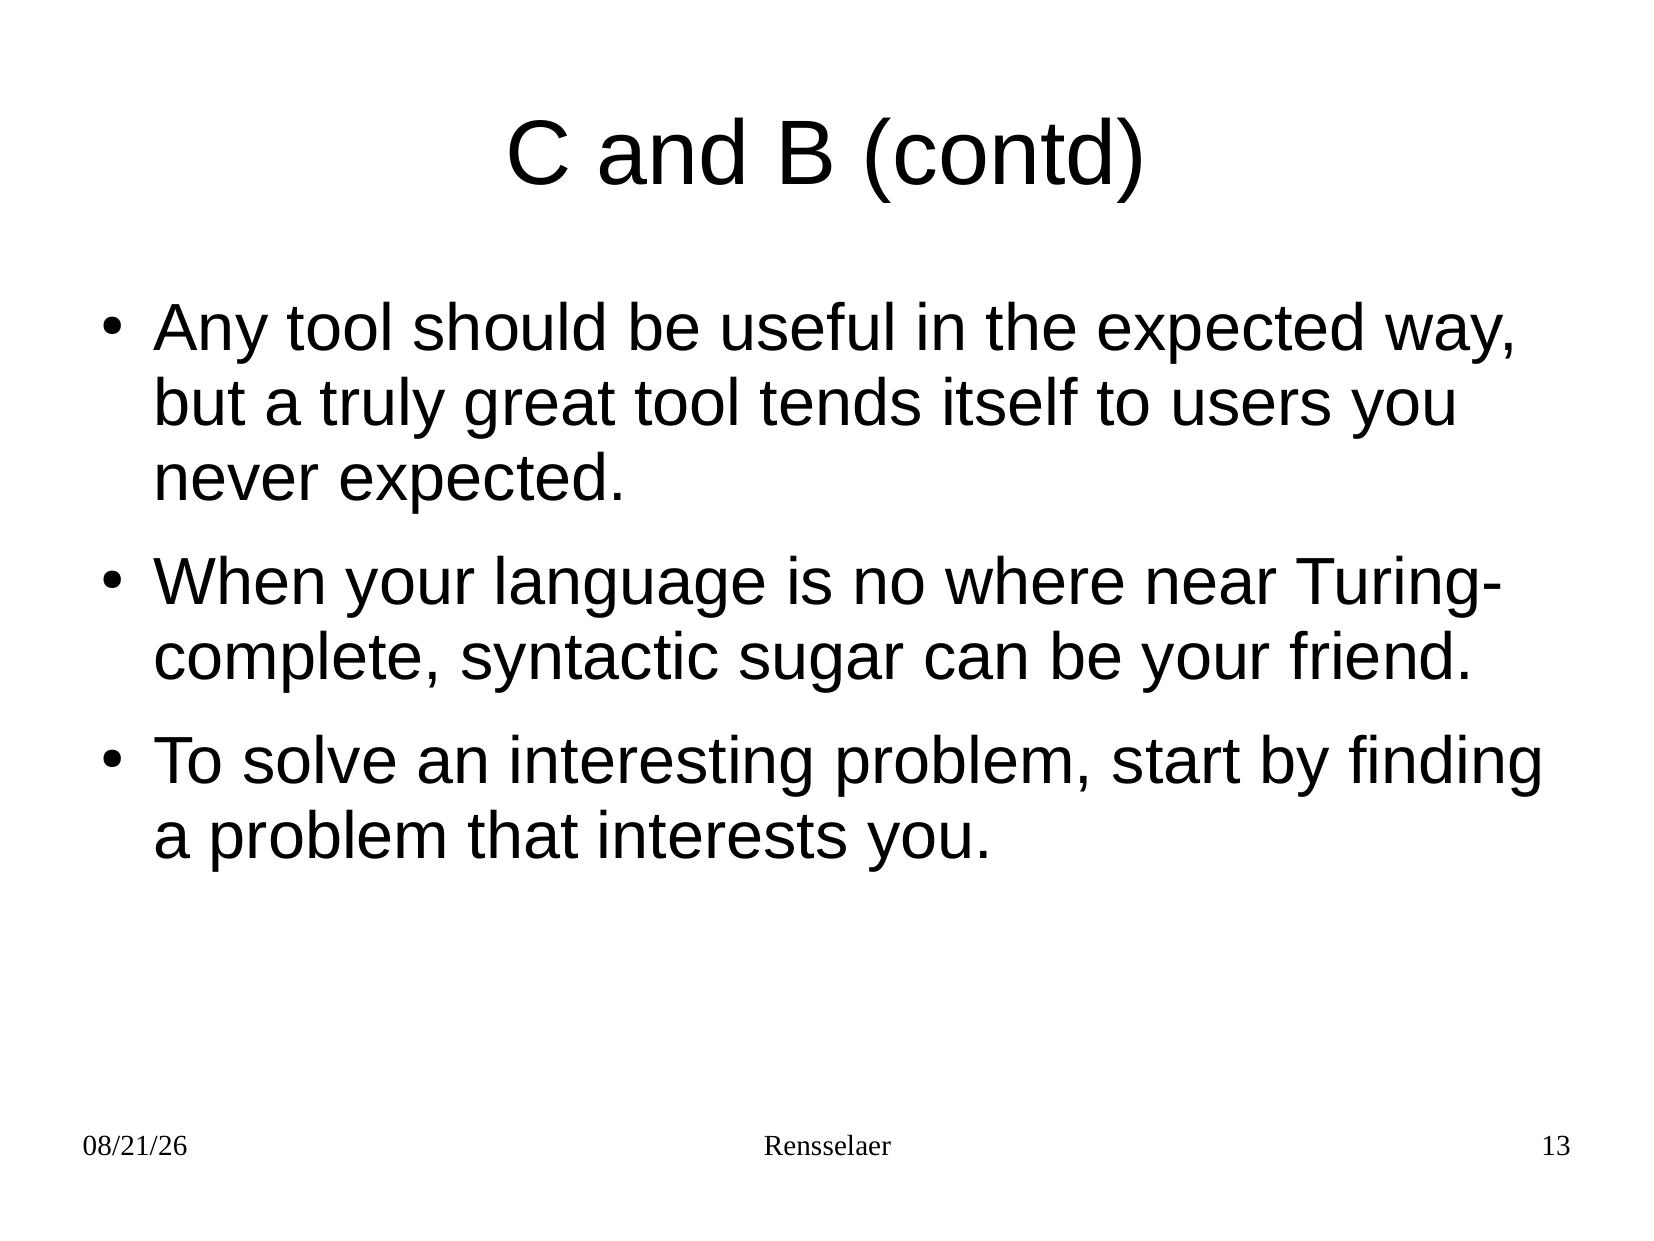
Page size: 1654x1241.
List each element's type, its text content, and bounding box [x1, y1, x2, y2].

list Any tool should be useful in the expected way, but a truly great tool tends itself to users you never expected. When your language is no where near Turing-complete, syntactic sugar can be your friend. To solve an interesting problem, start by finding a problem that interests you. [82, 290, 1571, 1010]
title C and B (contd) [82, 49, 1571, 257]
